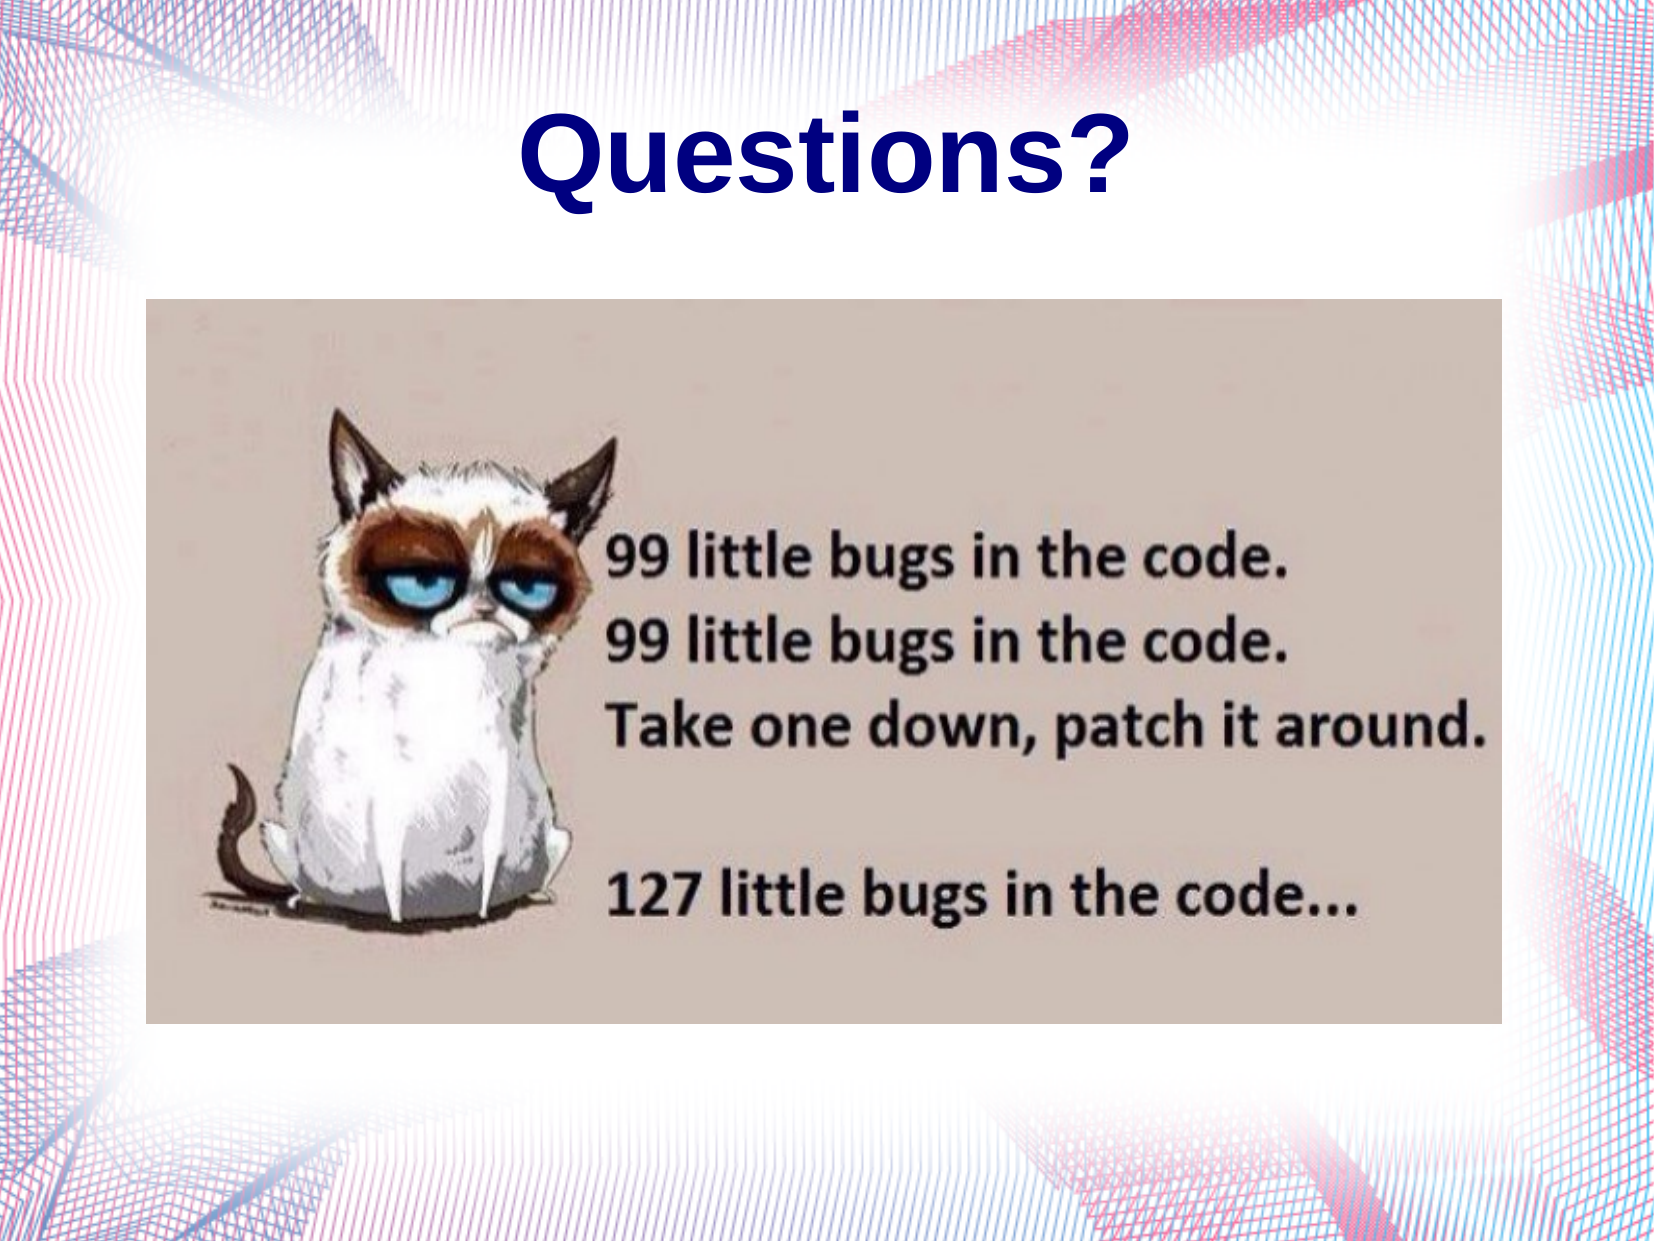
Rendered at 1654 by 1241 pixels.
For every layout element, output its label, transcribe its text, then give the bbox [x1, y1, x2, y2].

picture [0, 0, 1654, 1241]
title Questions? [82, 49, 1571, 257]
